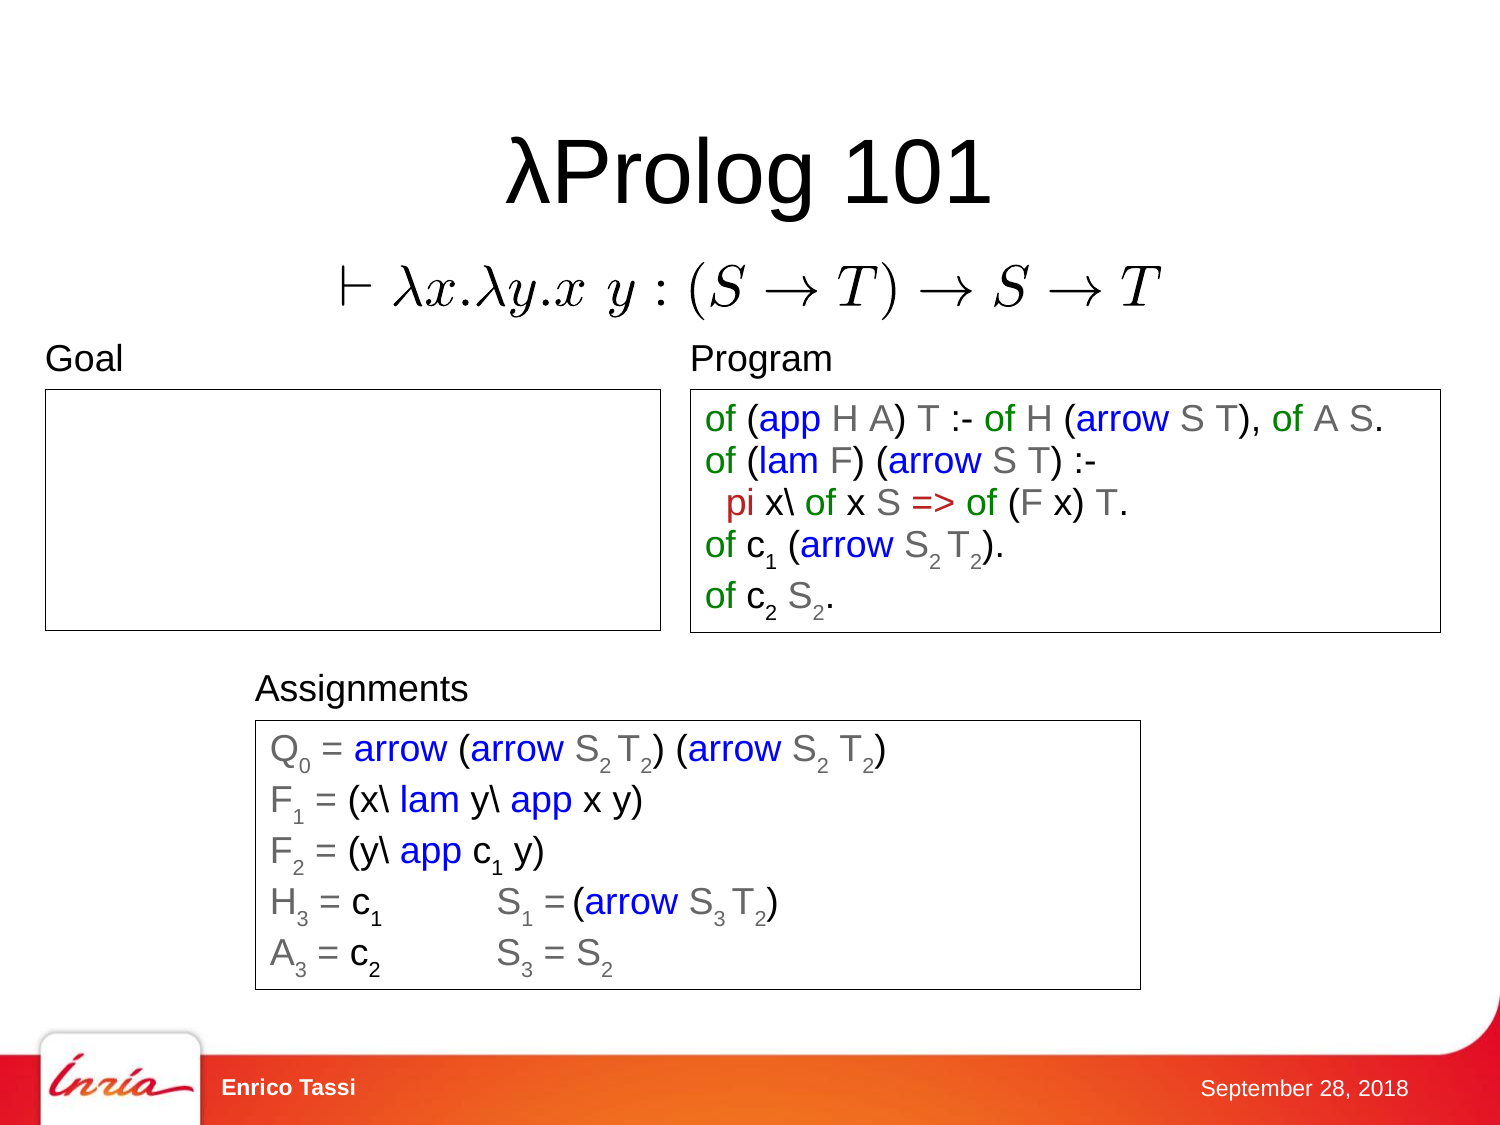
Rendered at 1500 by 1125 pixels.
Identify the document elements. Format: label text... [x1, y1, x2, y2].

title λProlog 101 [131, 77, 1369, 266]
text_box [338, 261, 1162, 321]
text_box Goal [30, 329, 139, 387]
text_box [45, 389, 661, 631]
text_box Assignments [240, 660, 511, 721]
picture [0, 947, 1500, 1125]
text_box Program [675, 329, 849, 387]
text_box of (app H A) T :- of H (arrow S T), of A S. of (lam F) (arrow S T) :- pi x\ of x S => of (F x) T. of c1 (arrow S2 T2). of c2 S2. [690, 389, 1441, 633]
text_box Q0 = arrow (arrow S2 T2) (arrow S2 T2) F1 = (x\ lam y\ app x y) F2 = (y\ app c1 y) H3 = c1 S1 = (arrow S3 T2) A3 = c2 S3 = S2 [255, 720, 1141, 990]
